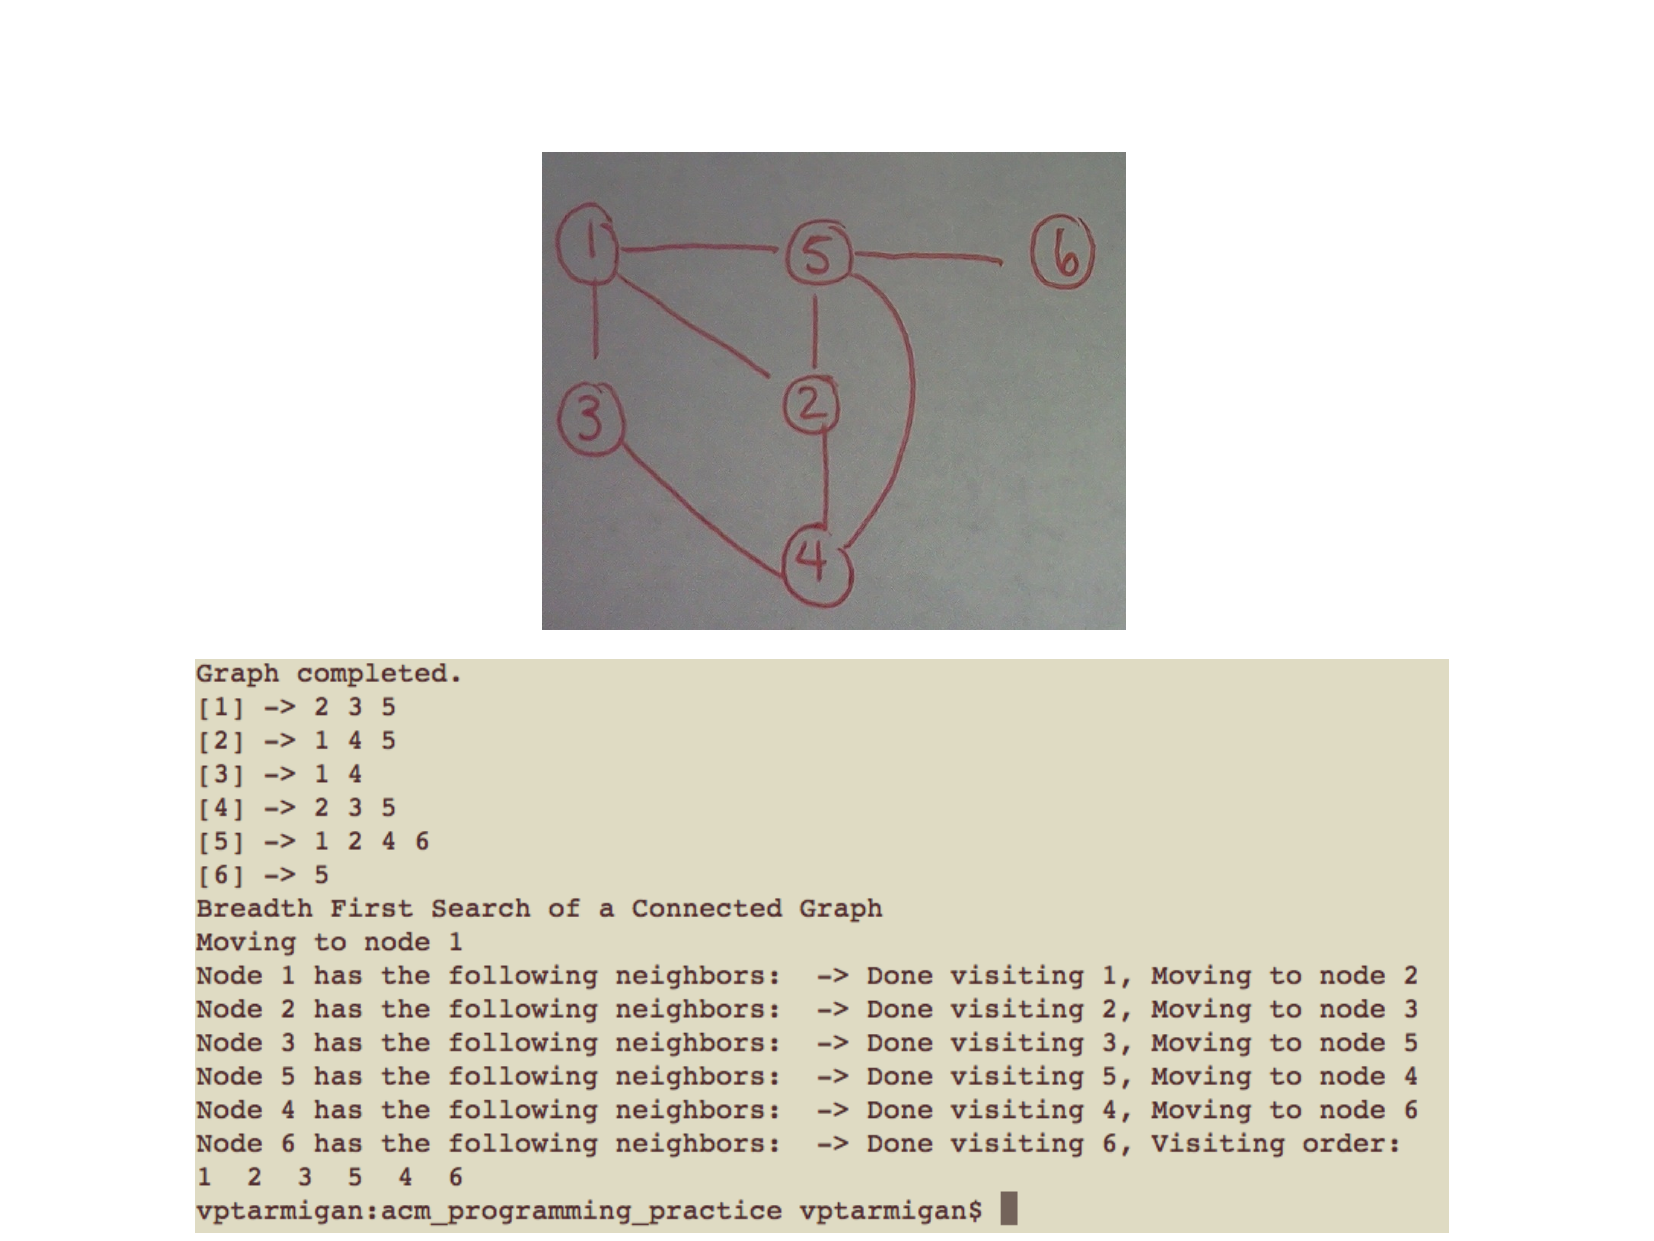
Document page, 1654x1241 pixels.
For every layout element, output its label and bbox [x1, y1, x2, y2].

picture [542, 152, 1126, 631]
picture [195, 659, 1449, 1233]
